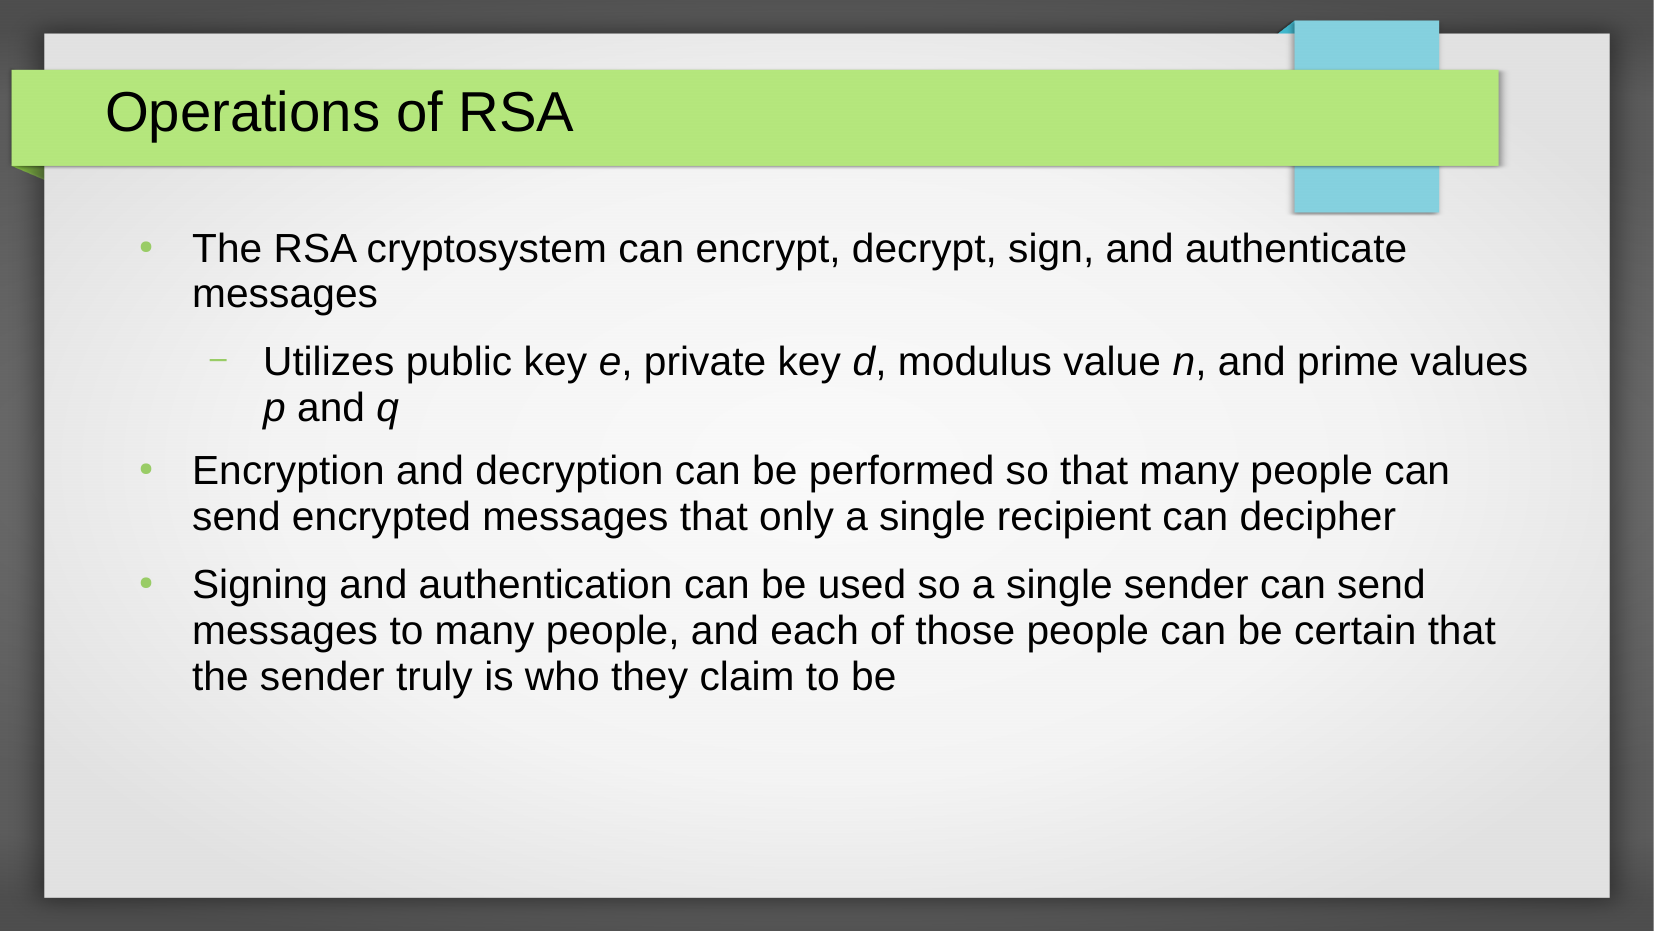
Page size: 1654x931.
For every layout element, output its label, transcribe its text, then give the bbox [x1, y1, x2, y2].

picture [0, 0, 1654, 931]
list The RSA cryptosystem can encrypt, decrypt, sign, and authenticate messages Utilizes public key e, private key d, modulus value n, and prime values p and q Encryption and decryption can be performed so that many people can send encrypted messages that only a single recipient can decipher Signing and authentication can be used so a single sender can send messages to many people, and each of those people can be certain that the sender truly is who they claim to be [121, 225, 1546, 931]
title Operations of RSA [105, 13, 1529, 211]
